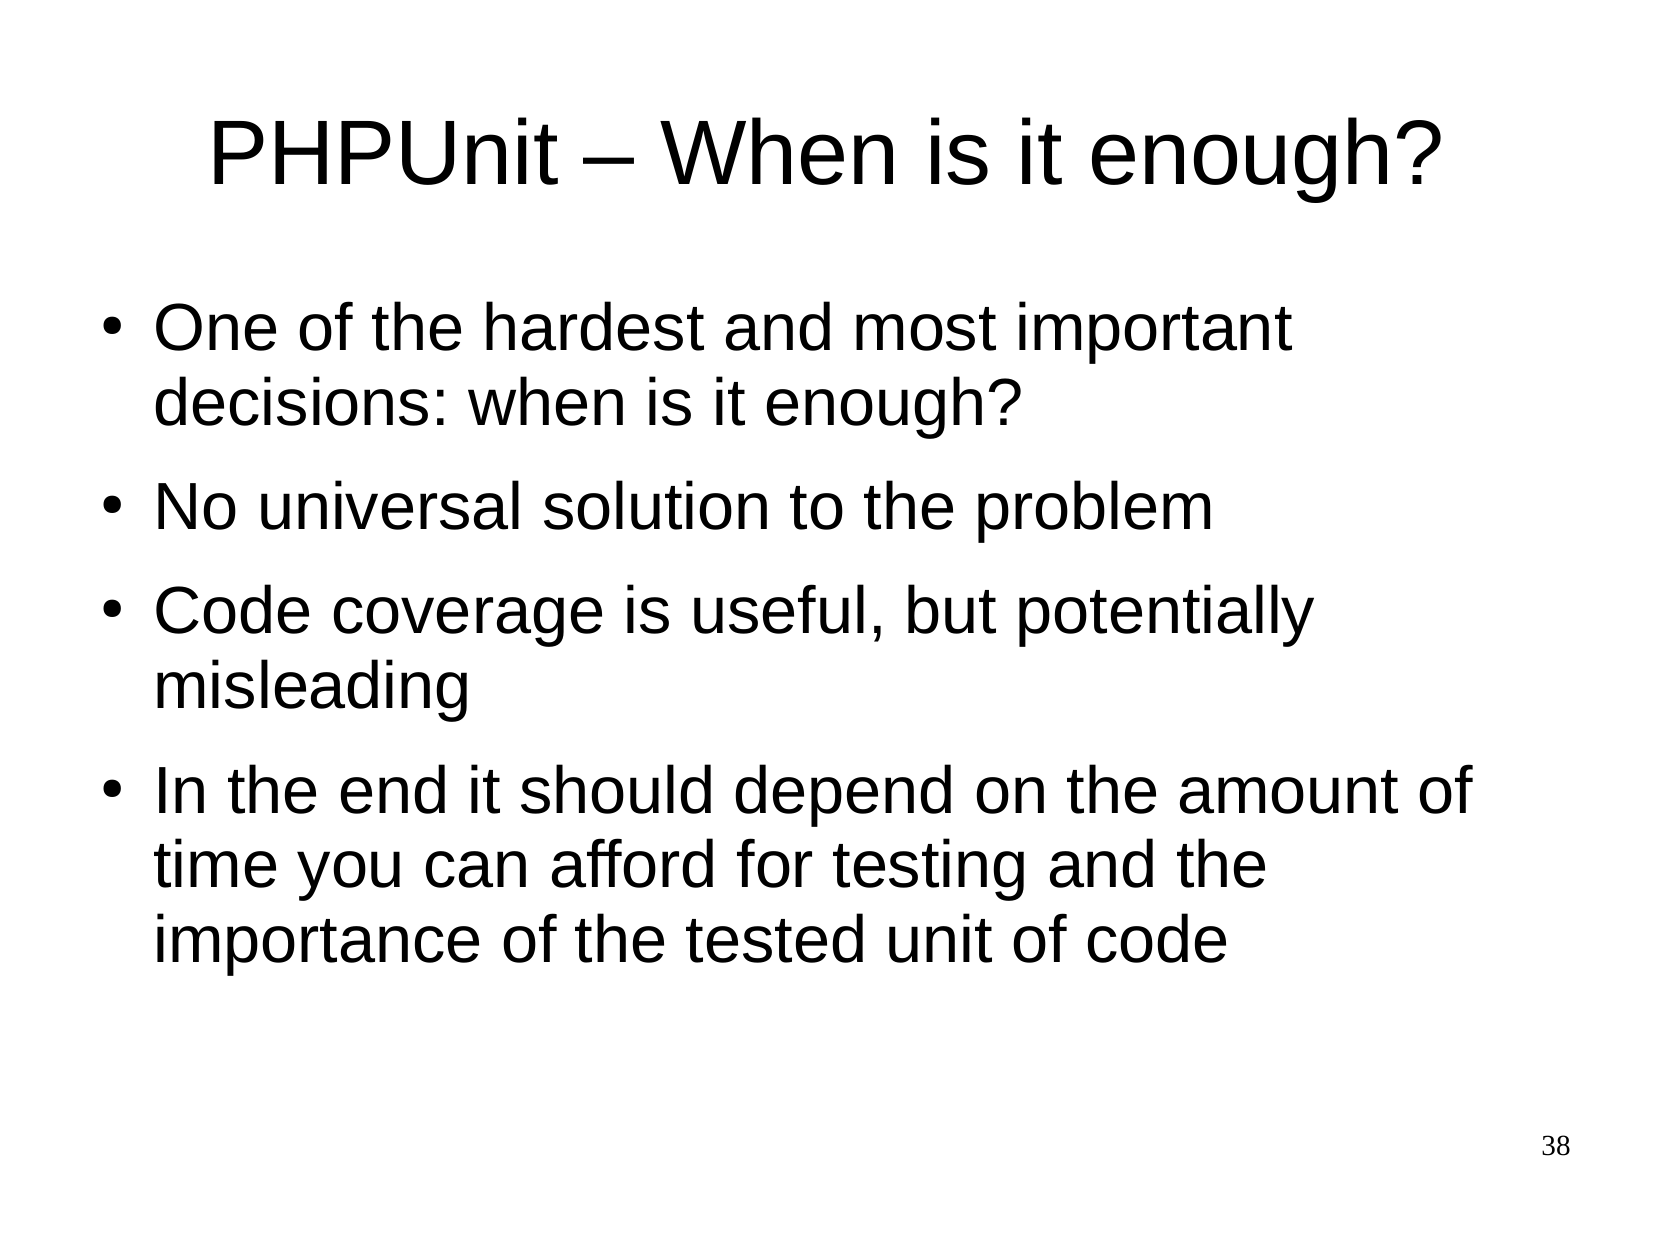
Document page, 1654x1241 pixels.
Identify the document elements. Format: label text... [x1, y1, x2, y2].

title PHPUnit – When is it enough? [82, 49, 1571, 257]
list One of the hardest and most important decisions: when is it enough? No universal solution to the problem Code coverage is useful, but potentially misleading In the end it should depend on the amount of time you can afford for testing and the importance of the tested unit of code [82, 290, 1571, 1010]
